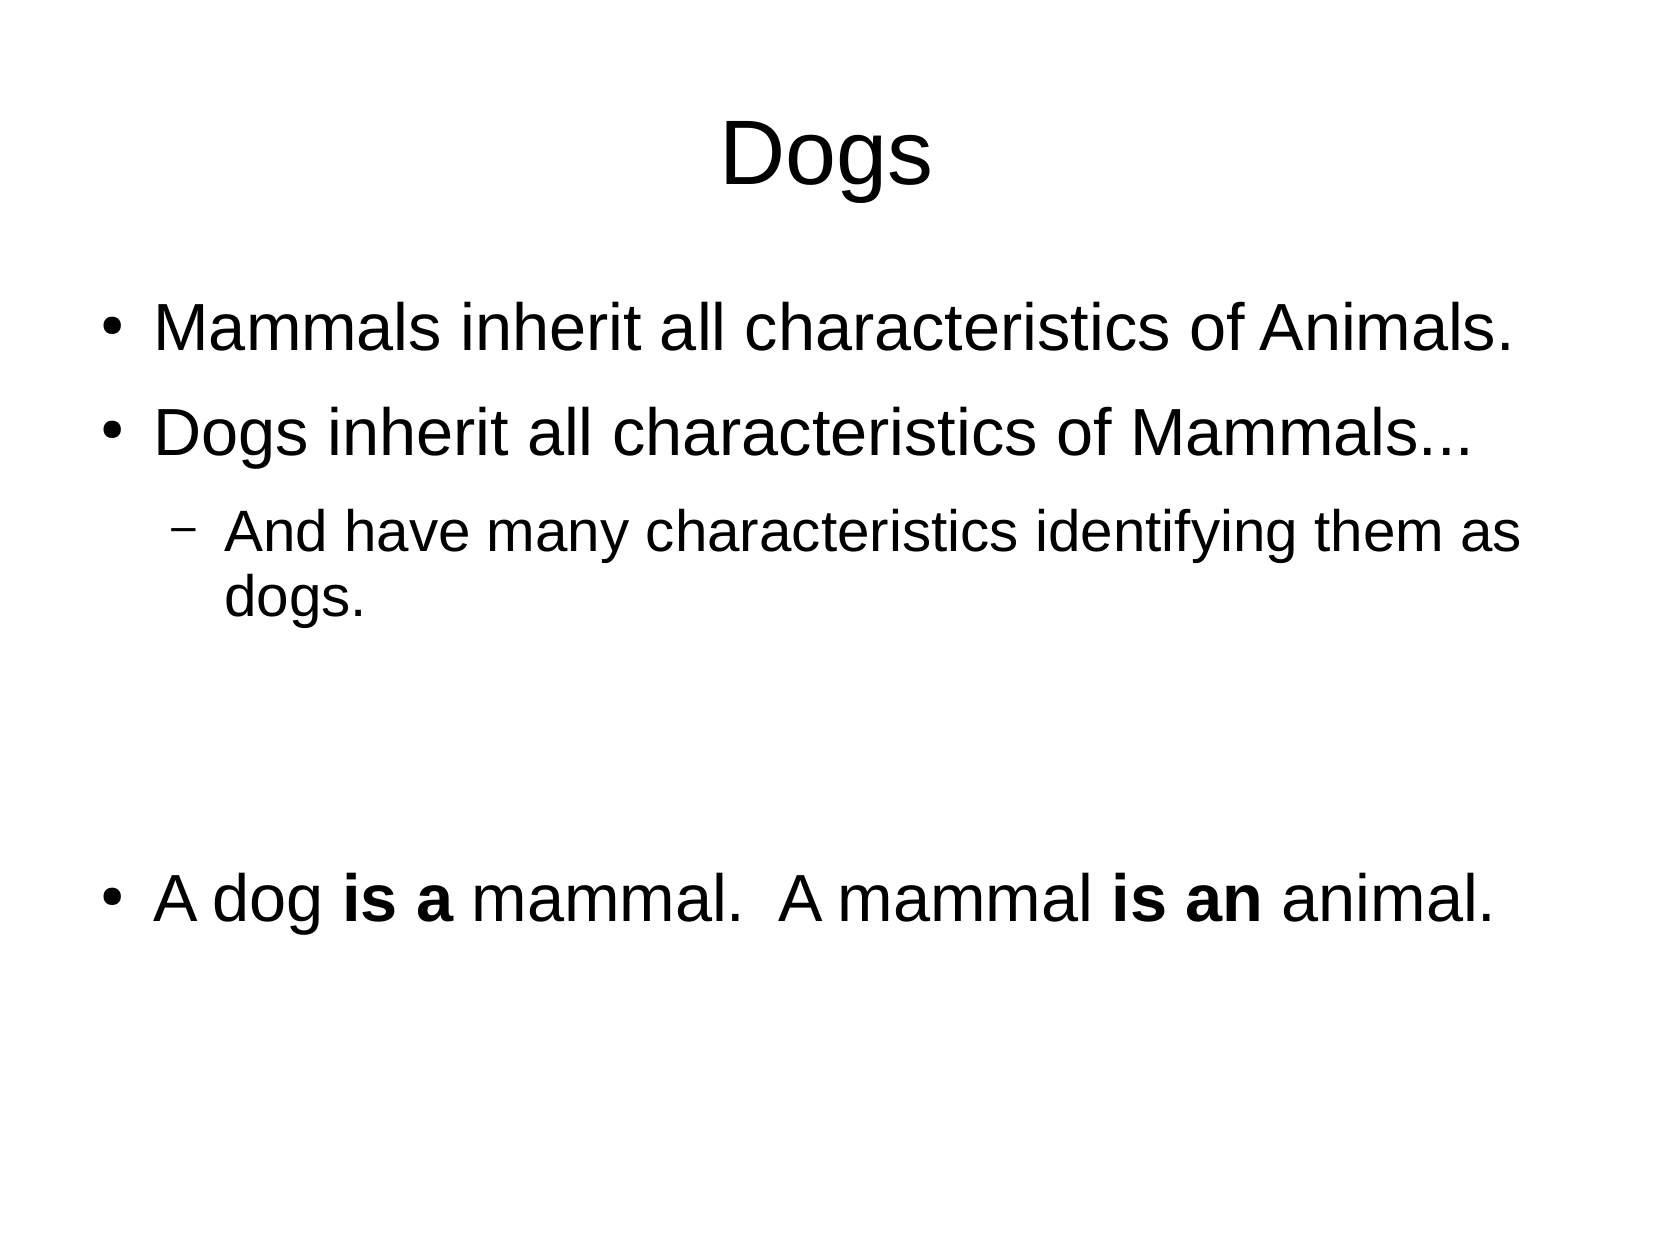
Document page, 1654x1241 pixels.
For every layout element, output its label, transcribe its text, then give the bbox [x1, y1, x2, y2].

title Dogs [82, 49, 1571, 257]
list Mammals inherit all characteristics of Animals. Dogs inherit all characteristics of Mammals... And have many characteristics identifying them as dogs. A dog is a mammal. A mammal is an animal. [82, 290, 1571, 1010]
